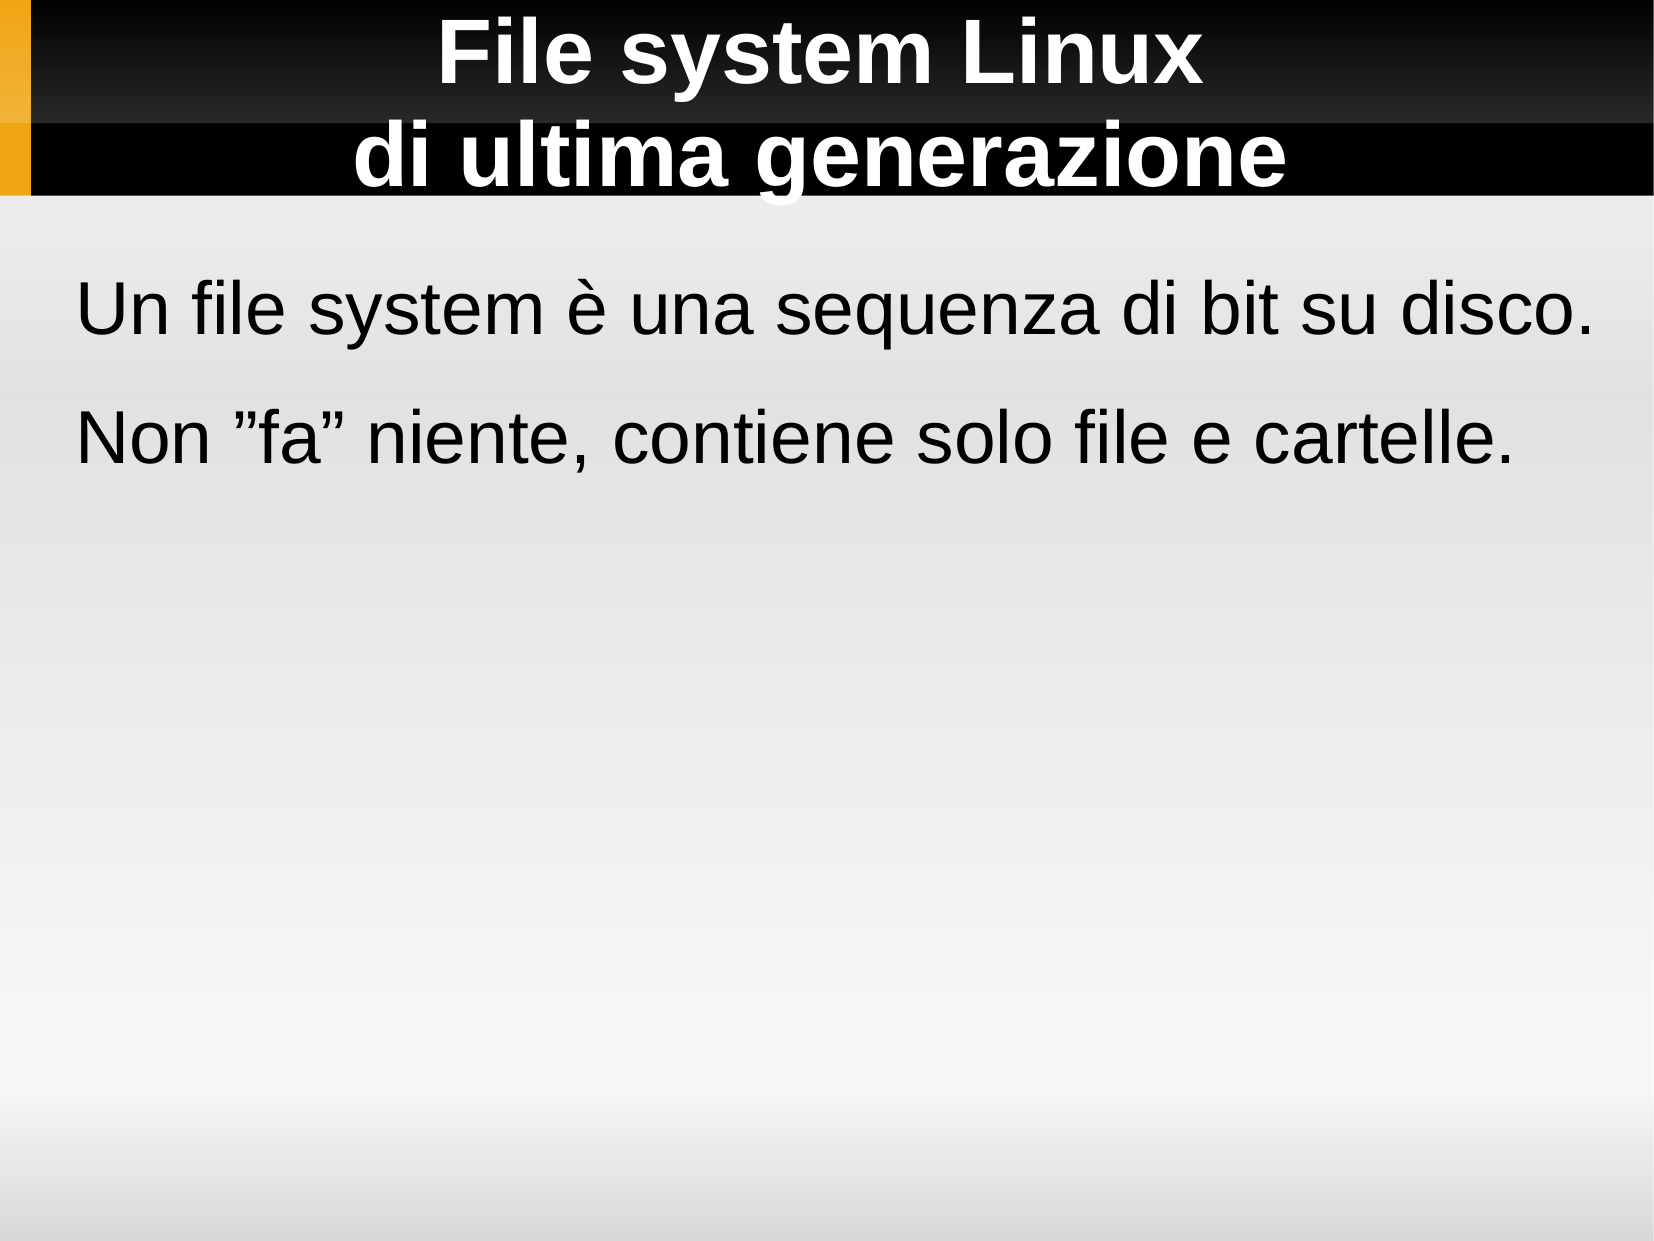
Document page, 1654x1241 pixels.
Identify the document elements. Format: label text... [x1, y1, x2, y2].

picture [0, 0, 1654, 1241]
list Un file system è una sequenza di bit su disco. Non ”fa” niente, contiene solo file e cartelle. [75, 266, 1613, 1071]
title File system Linux di ultima generazione [76, 0, 1565, 208]
